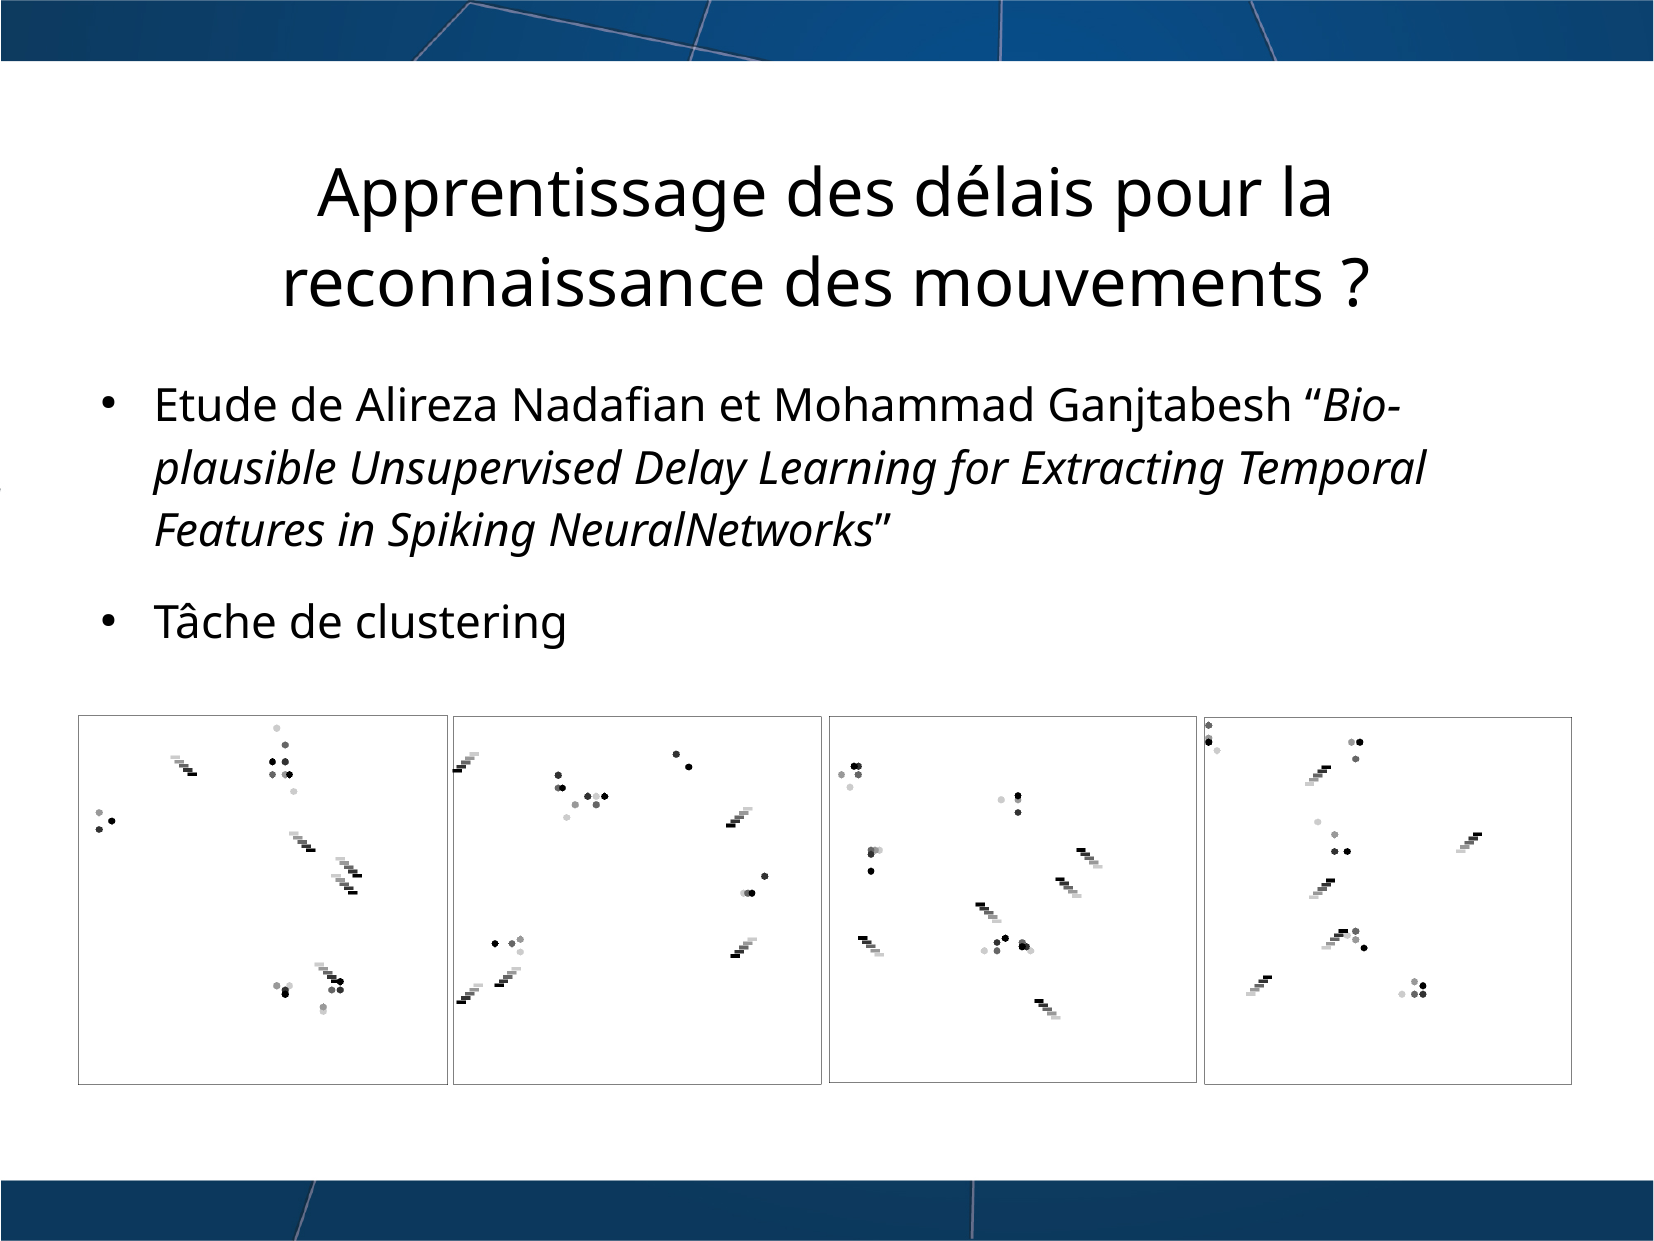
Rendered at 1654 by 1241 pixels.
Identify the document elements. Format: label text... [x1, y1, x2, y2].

picture [0, 0, 1654, 1241]
list Etude de Alireza Nadafian et Mohammad Ganjtabesh “Bio-plausible Unsupervised Delay Learning for Extracting Temporal Features in Spiking NeuralNetworks” Tâche de clustering [82, 372, 1571, 712]
title Apprentissage des délais pour la reconnaissance des mouvements ? [82, 139, 1571, 332]
